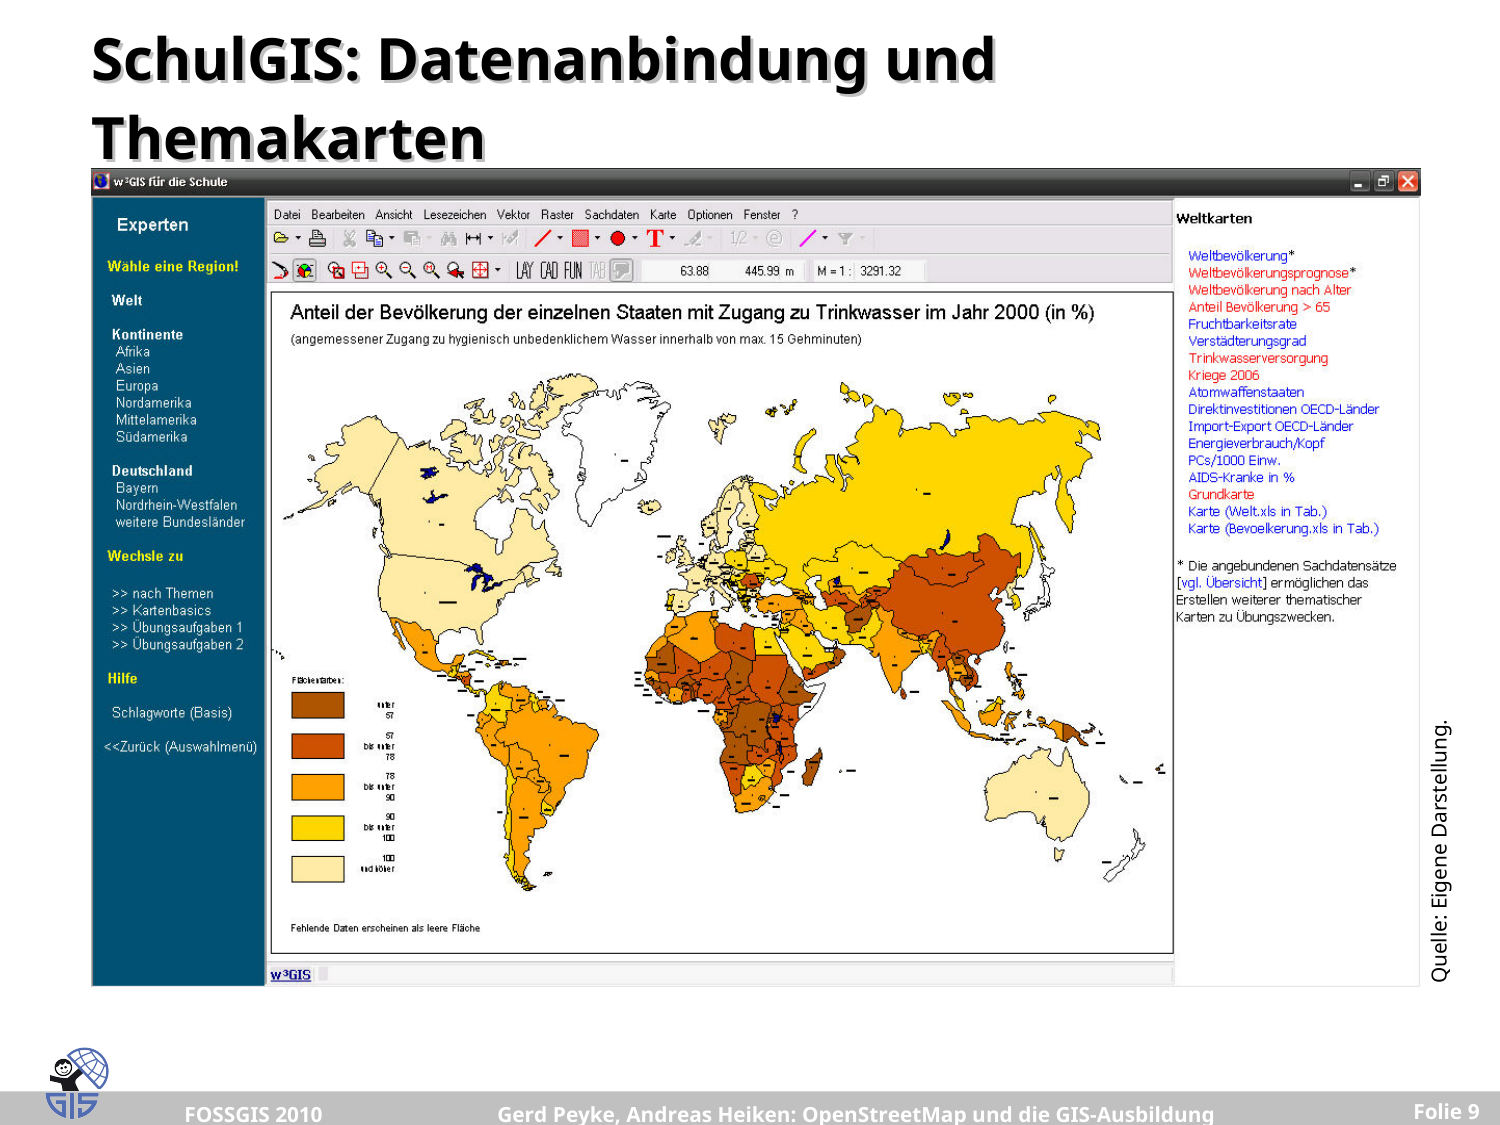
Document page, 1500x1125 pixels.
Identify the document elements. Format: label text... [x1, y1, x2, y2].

picture [44, 1047, 110, 1120]
text_box Quelle: Eigene Darstellung. [1418, 685, 1459, 999]
picture [91, 168, 1421, 988]
title SchulGIS: Datenanbindung und Themakarten [76, 45, 1331, 149]
